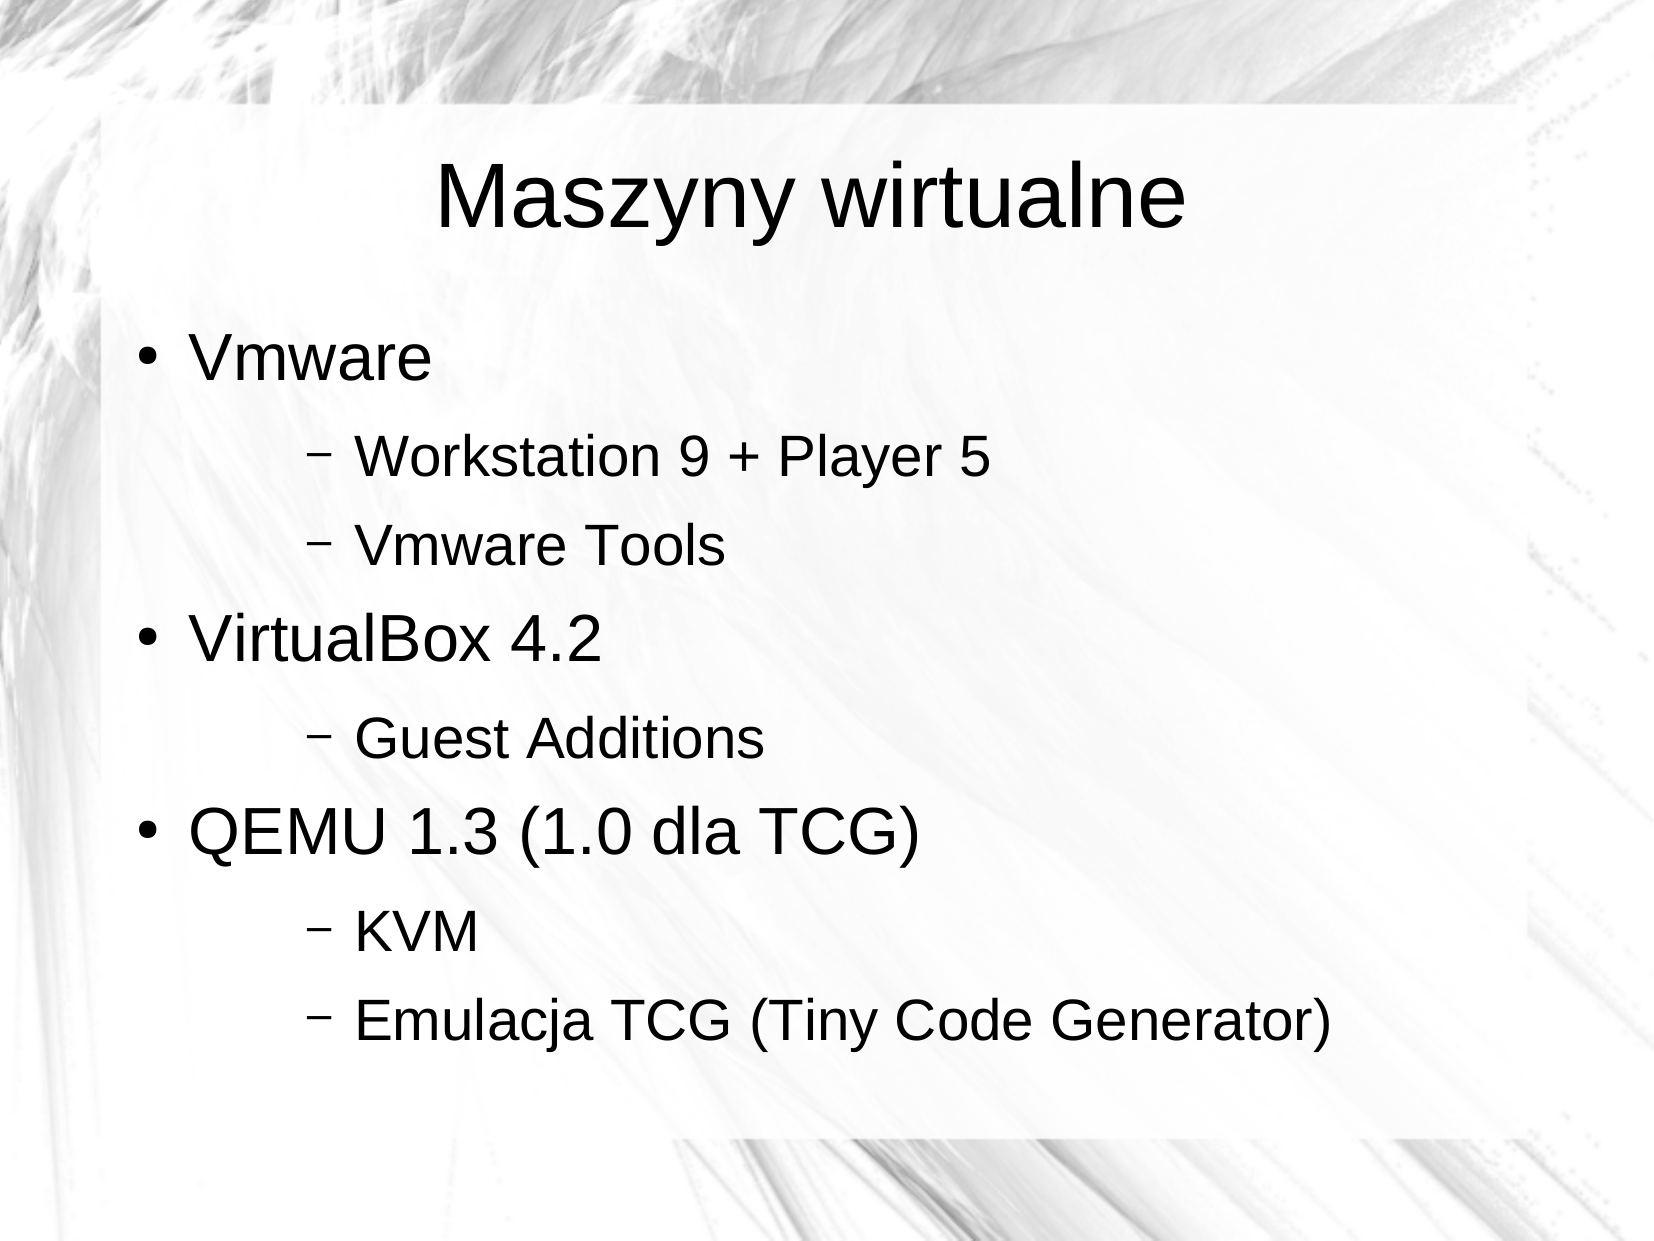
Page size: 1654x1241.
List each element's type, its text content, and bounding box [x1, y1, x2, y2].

title Maszyny wirtualne [118, 112, 1506, 281]
list Vmware Workstation 9 + Player 5 Vmware Tools VirtualBox 4.2 Guest Additions QEMU 1.3 (1.0 dla TCG) KVM Emulacja TCG (Tiny Code Generator) [118, 319, 1571, 1040]
picture [0, 0, 1654, 1241]
